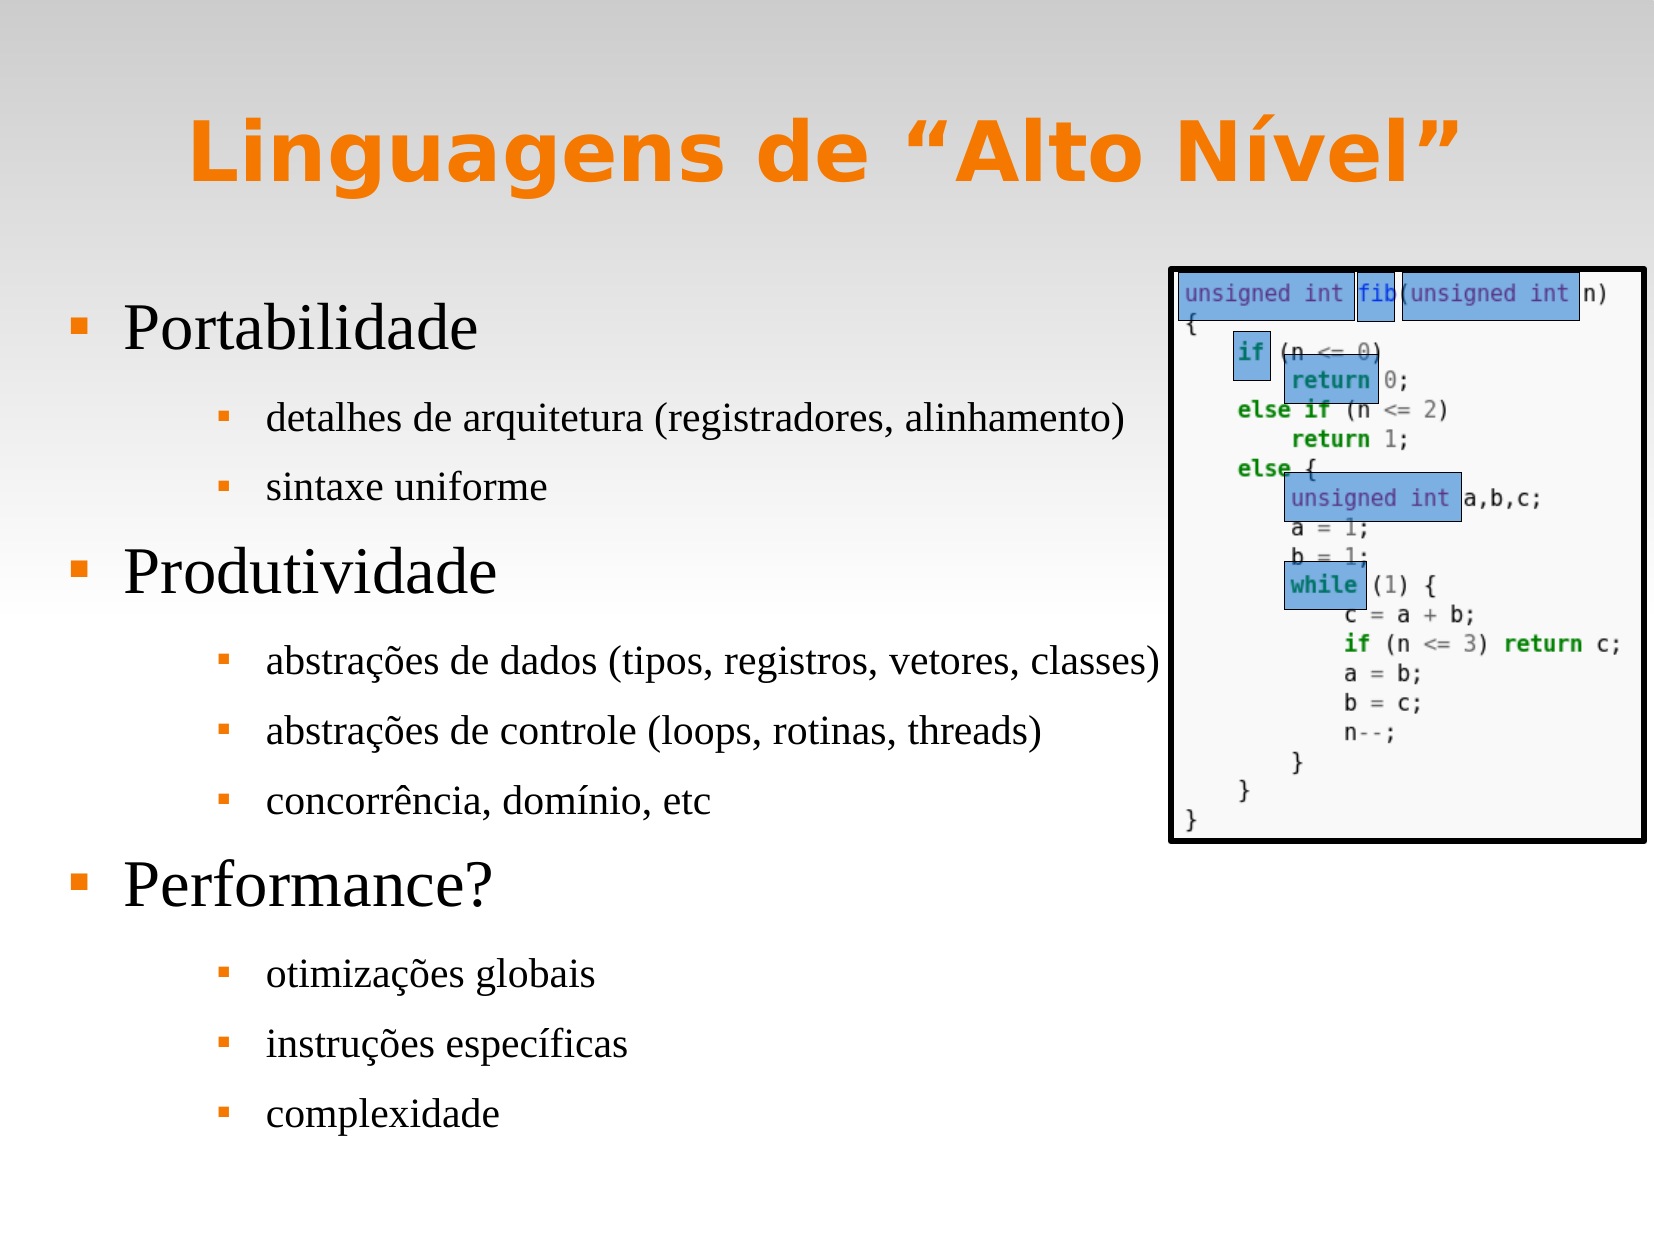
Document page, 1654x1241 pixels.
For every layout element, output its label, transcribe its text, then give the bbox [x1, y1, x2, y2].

text_box [1178, 272, 1355, 321]
picture [1173, 272, 1642, 839]
text_box [1402, 272, 1580, 321]
text_box [1233, 331, 1271, 381]
text_box [1284, 472, 1462, 522]
title Linguagens de “Alto Nível” [82, 49, 1571, 257]
list Portabilidade detalhes de arquitetura (registradores, alinhamento) sintaxe uniforme Produtividade abstrações de dados (tipos, registros, vetores, classes) abstrações de controle (loops, rotinas, threads) concorrência, domínio, etc Performance? otimizações globais instruções específicas complexidade [0, 290, 1471, 1191]
text_box [1284, 561, 1367, 610]
text_box [1284, 354, 1379, 404]
text_box [1357, 272, 1395, 322]
